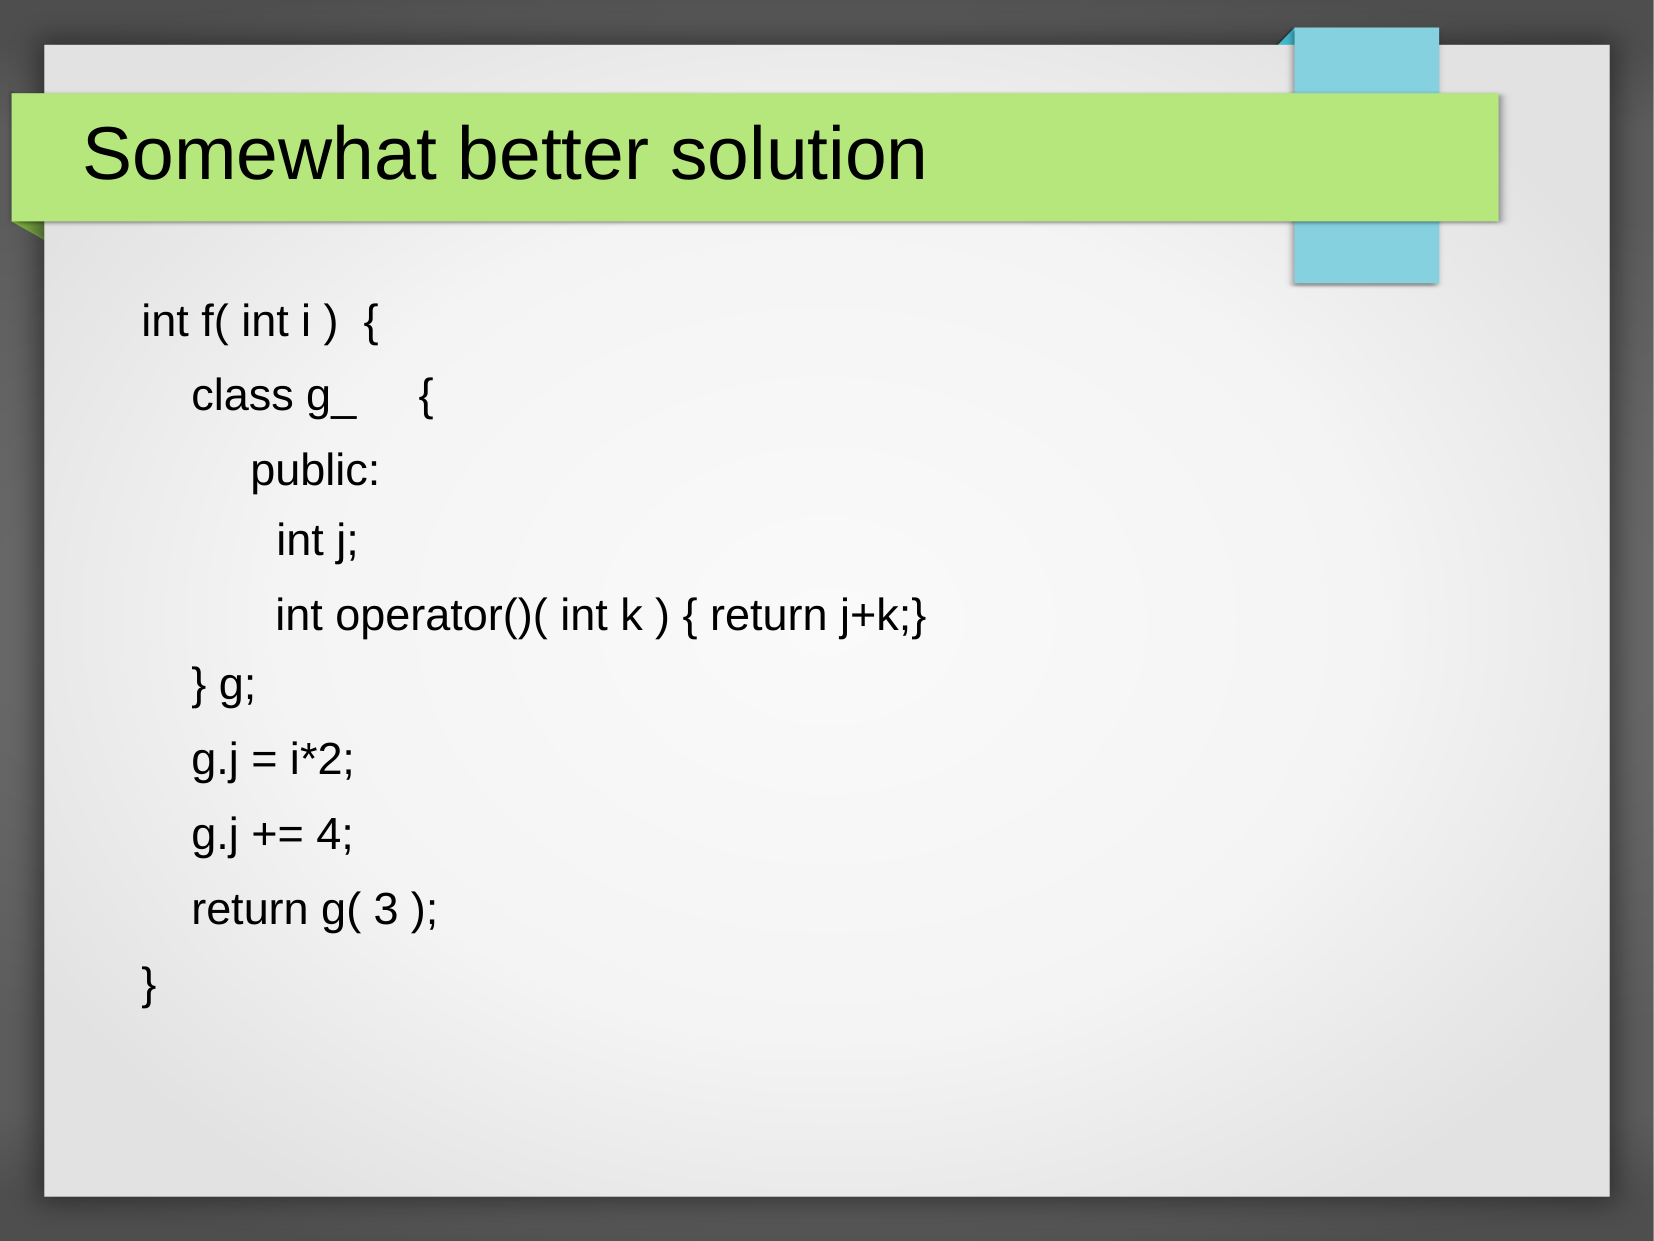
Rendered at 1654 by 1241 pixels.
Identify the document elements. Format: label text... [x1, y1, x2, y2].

title Somewhat better solution [82, 94, 1264, 213]
list int f( int i ) { class g_ { public: int j; int operator()( int k ) { return j+k;} } g; g.j = i*2; g.j += 4; return g( 3 ); } [82, 295, 1571, 1015]
picture [0, 0, 1654, 1241]
